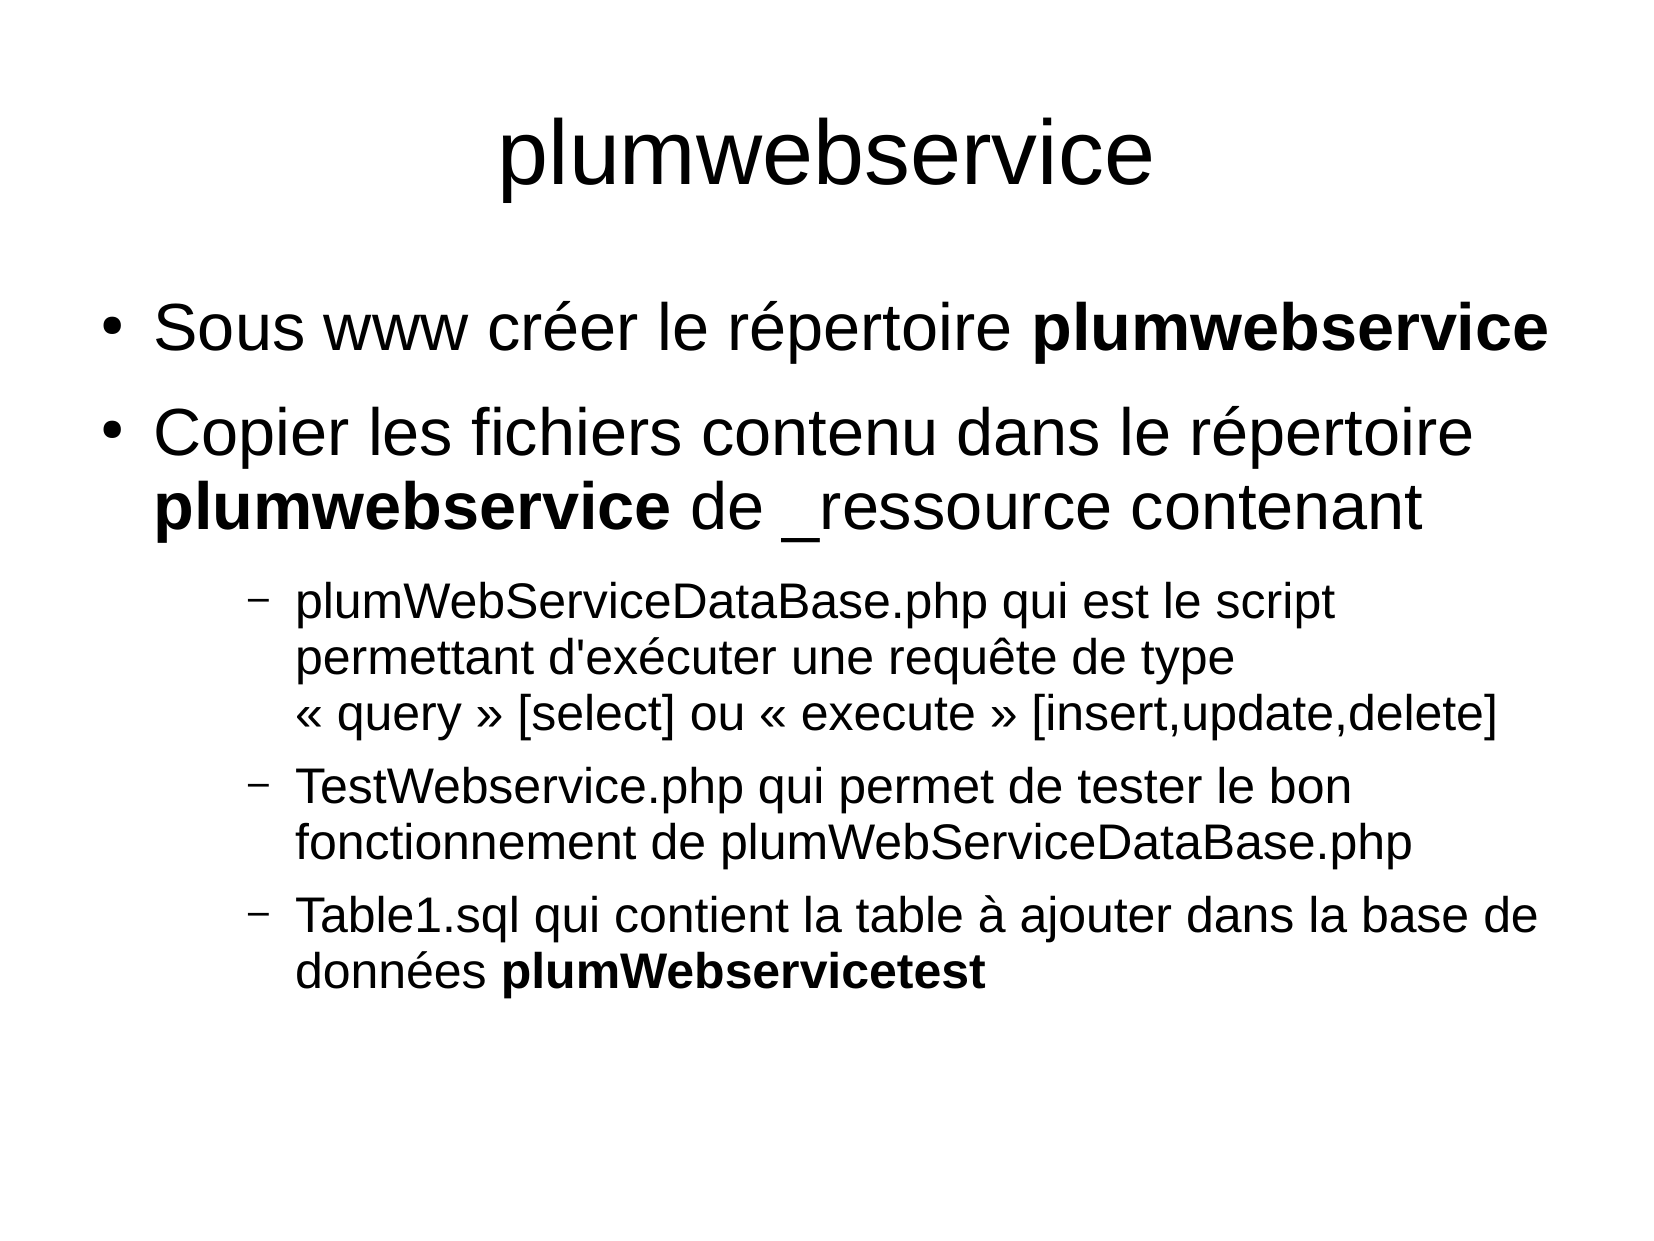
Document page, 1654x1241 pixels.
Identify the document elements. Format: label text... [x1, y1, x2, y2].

title plumwebservice [82, 49, 1571, 257]
list Sous www créer le répertoire plumwebservice Copier les fichiers contenu dans le répertoire plumwebservice de _ressource contenant plumWebServiceDataBase.php qui est le script permettant d'exécuter une requête de type « query » [select] ou « execute » [insert,update,delete] TestWebservice.php qui permet de tester le bon fonctionnement de plumWebServiceDataBase.php Table1.sql qui contient la table à ajouter dans la base de données plumWebservicetest [82, 290, 1571, 1109]
